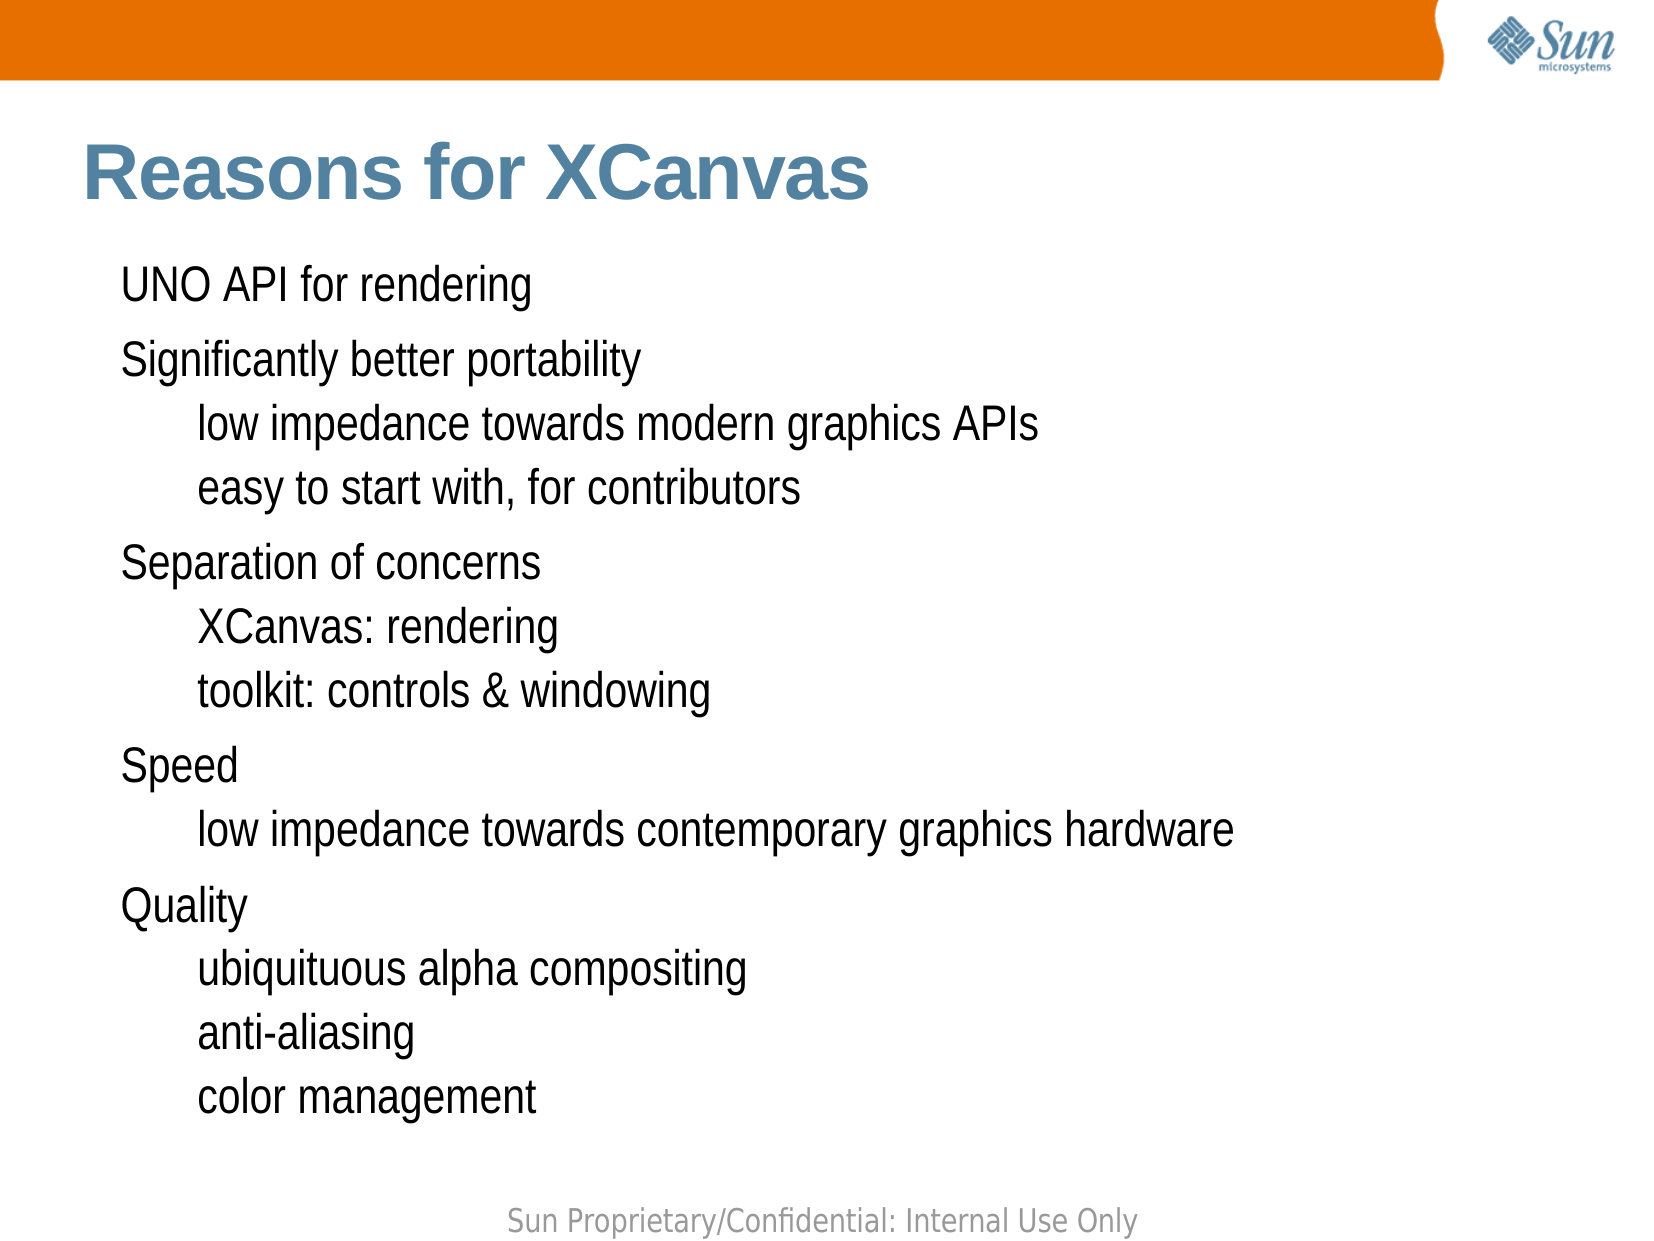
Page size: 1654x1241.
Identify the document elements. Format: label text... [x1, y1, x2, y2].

list UNO API for rendering Significantly better portability low impedance towards modern graphics APIs easy to start with, for contributors Separation of concerns XCanvas: rendering toolkit: controls & windowing Speed low impedance towards contemporary graphics hardware Quality ubiquituous alpha compositing anti-aliasing color management [102, 262, 1529, 1191]
title Reasons for XCanvas [82, 135, 1585, 251]
picture [0, 0, 1654, 83]
